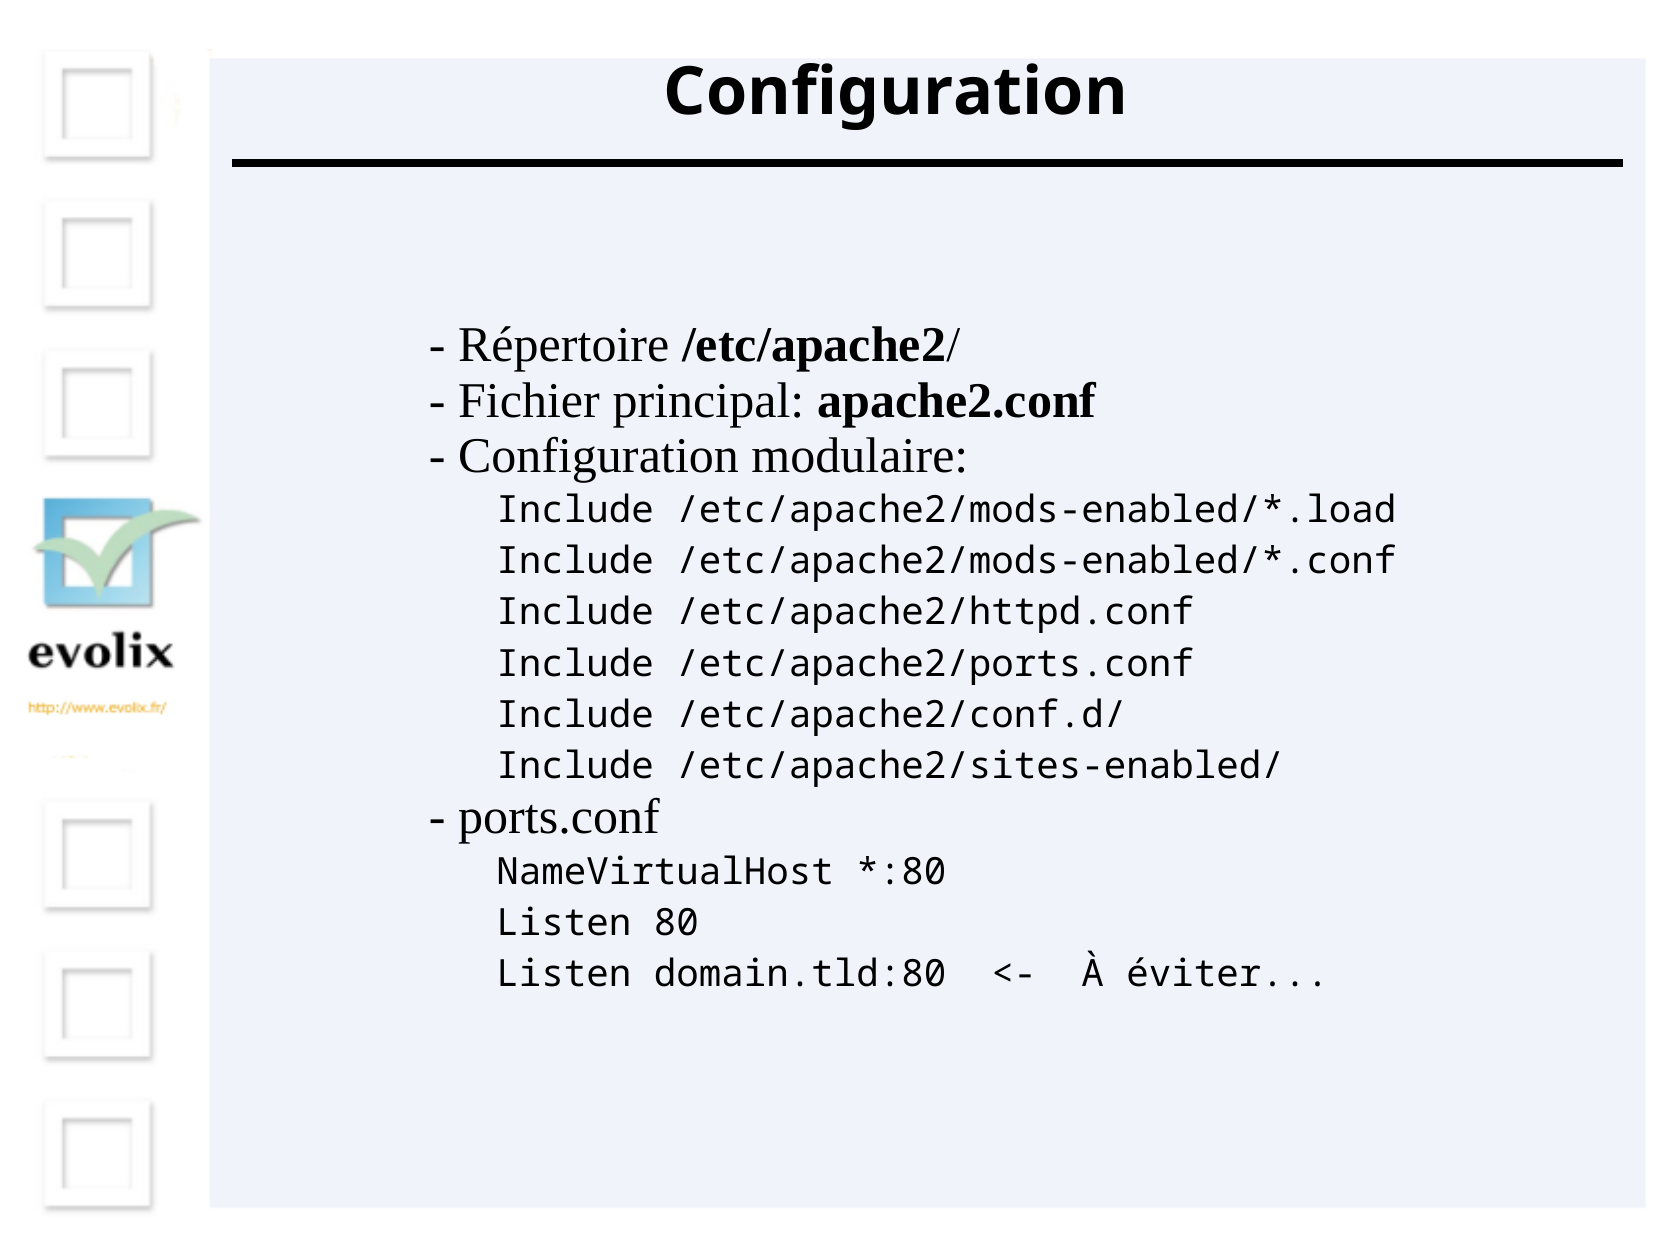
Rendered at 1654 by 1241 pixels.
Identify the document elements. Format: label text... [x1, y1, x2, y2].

title Configuration [408, 0, 1384, 178]
picture [0, 49, 1654, 1218]
subtitle - Répertoire /etc/apache2/ - Fichier principal: apache2.conf - Configuration modulaire: Include /etc/apache2/mods-enabled/*.load Include /etc/apache2/mods-enabled/*.conf Include /etc/apache2/httpd.conf Include /etc/apache2/ports.conf Include /etc/apache2/conf.d/ Include /etc/apache2/sites-enabled/ - ports.conf NameVirtualHost *:80 Listen 80 Listen domain.tld:80 <- À éviter... [353, 200, 1568, 1189]
